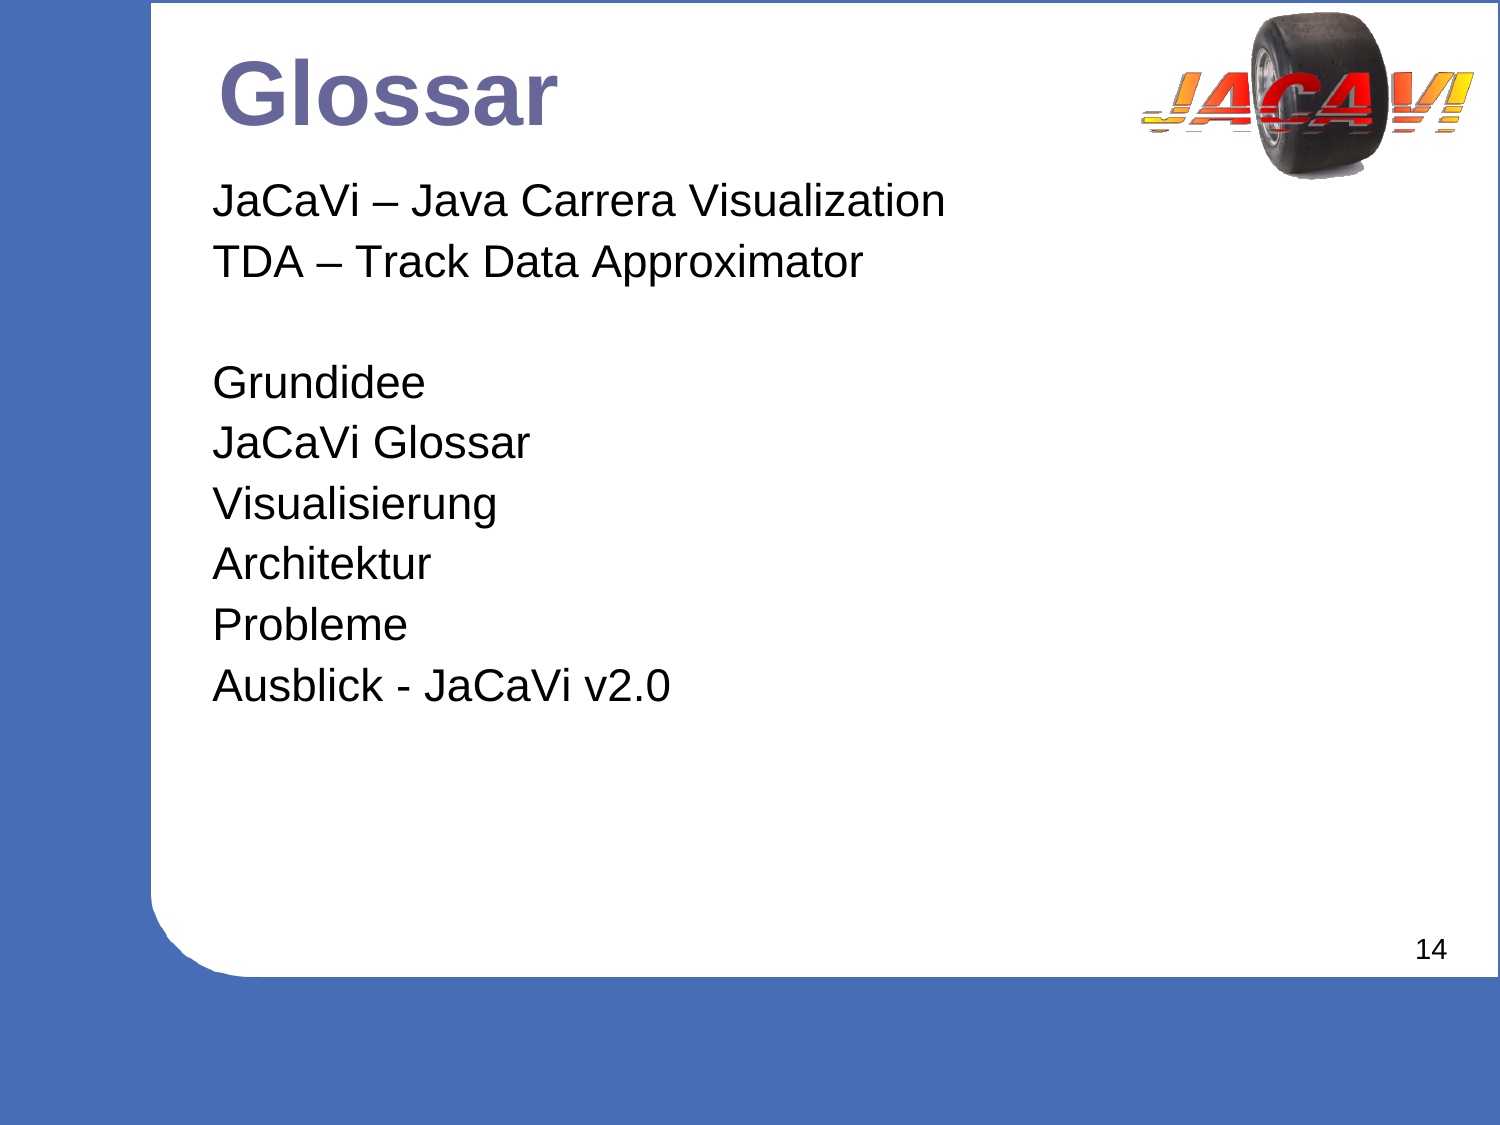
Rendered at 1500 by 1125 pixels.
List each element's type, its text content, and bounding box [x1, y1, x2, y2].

picture [0, 0, 1500, 1125]
title Glossar [218, 24, 1453, 164]
list JaCaVi – Java Carrera Visualization TDA – Track Data Approximator Grundidee JaCaVi Glossar Visualisierung Architektur Probleme Ausblick - JaCaVi v2.0 [212, 174, 1448, 926]
